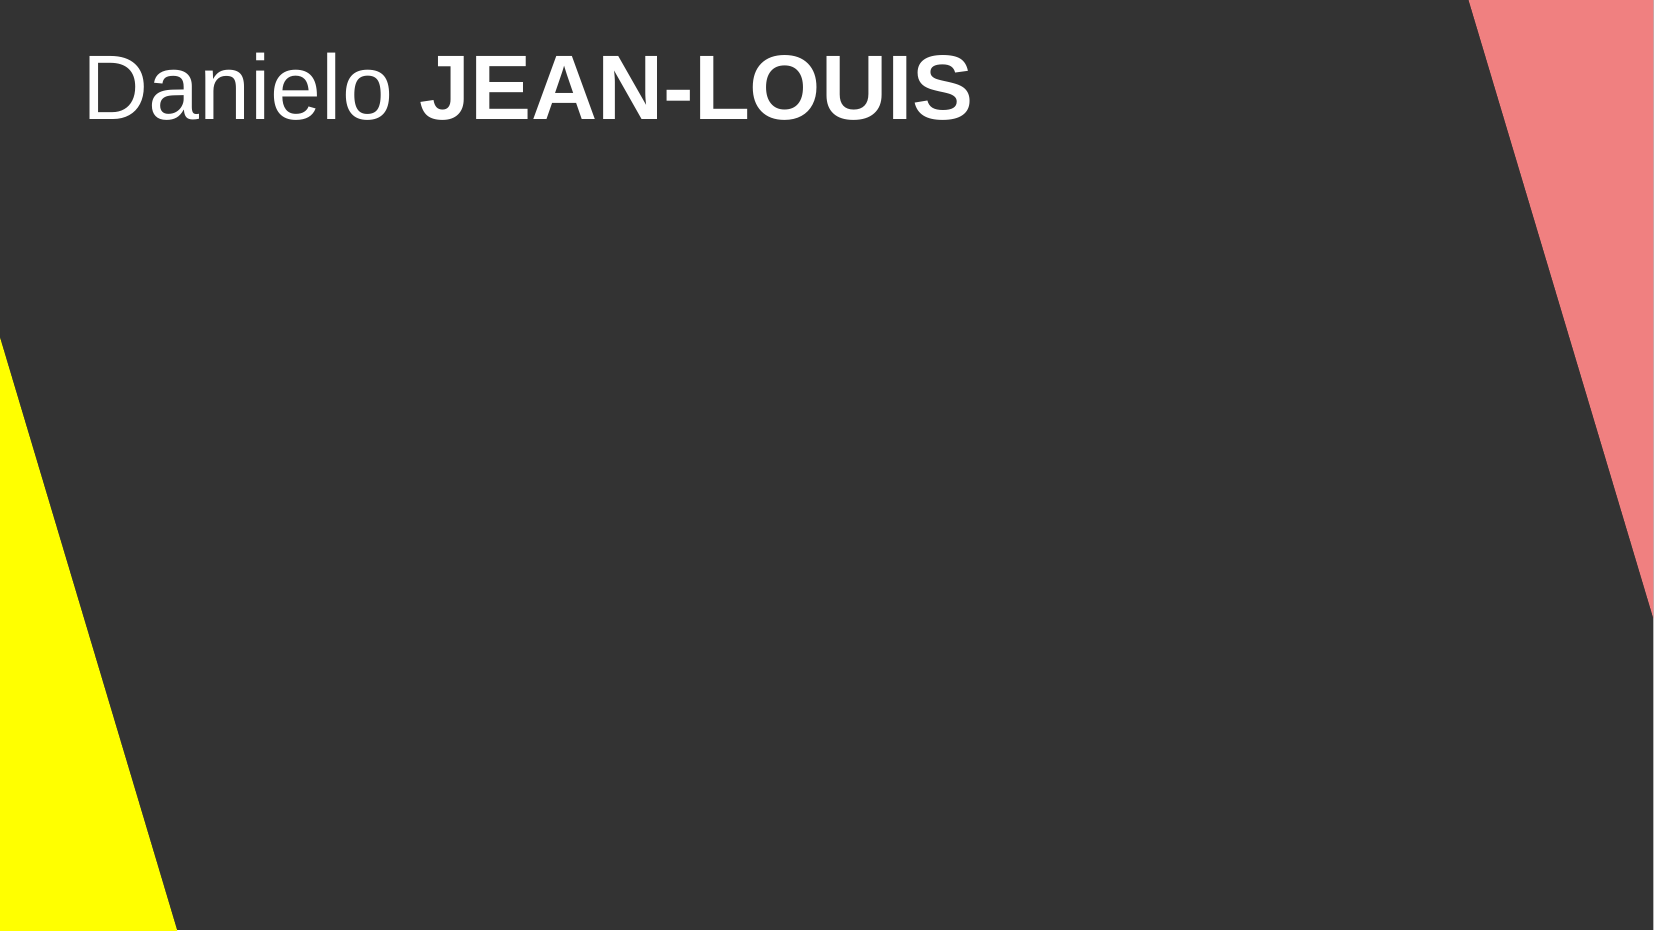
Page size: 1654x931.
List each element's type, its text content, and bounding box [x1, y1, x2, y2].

subtitle Danielo JEAN-LOUIS [82, 36, 1571, 758]
text_box [0, 337, 178, 931]
text_box [1468, 0, 1654, 621]
